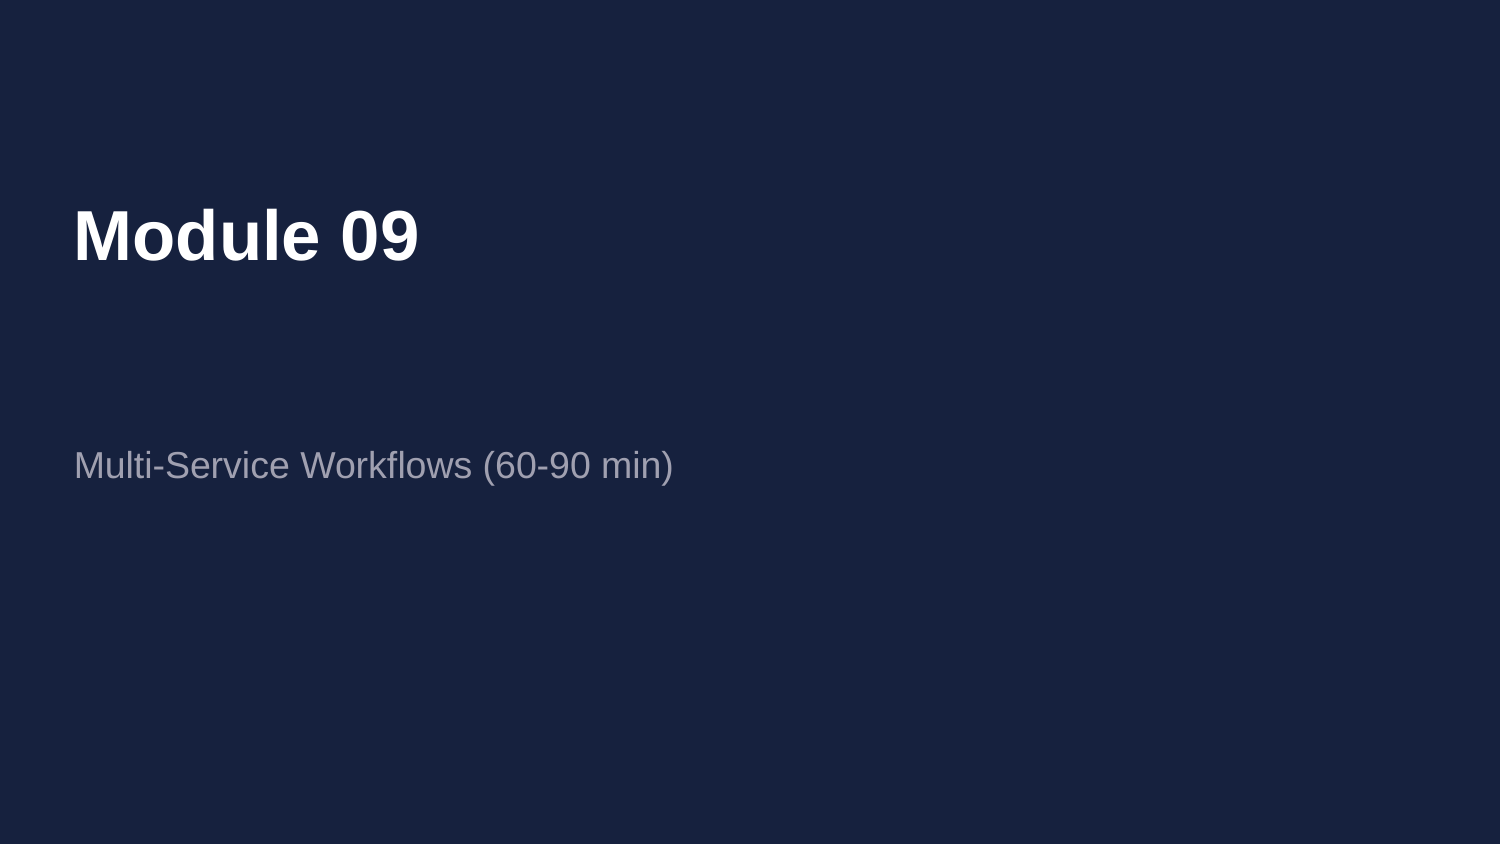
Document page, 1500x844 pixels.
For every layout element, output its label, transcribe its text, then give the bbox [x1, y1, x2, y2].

title Module 09 [59, 188, 1441, 426]
subtitle Multi-Service Workflows (60-90 min) [59, 437, 1441, 532]
